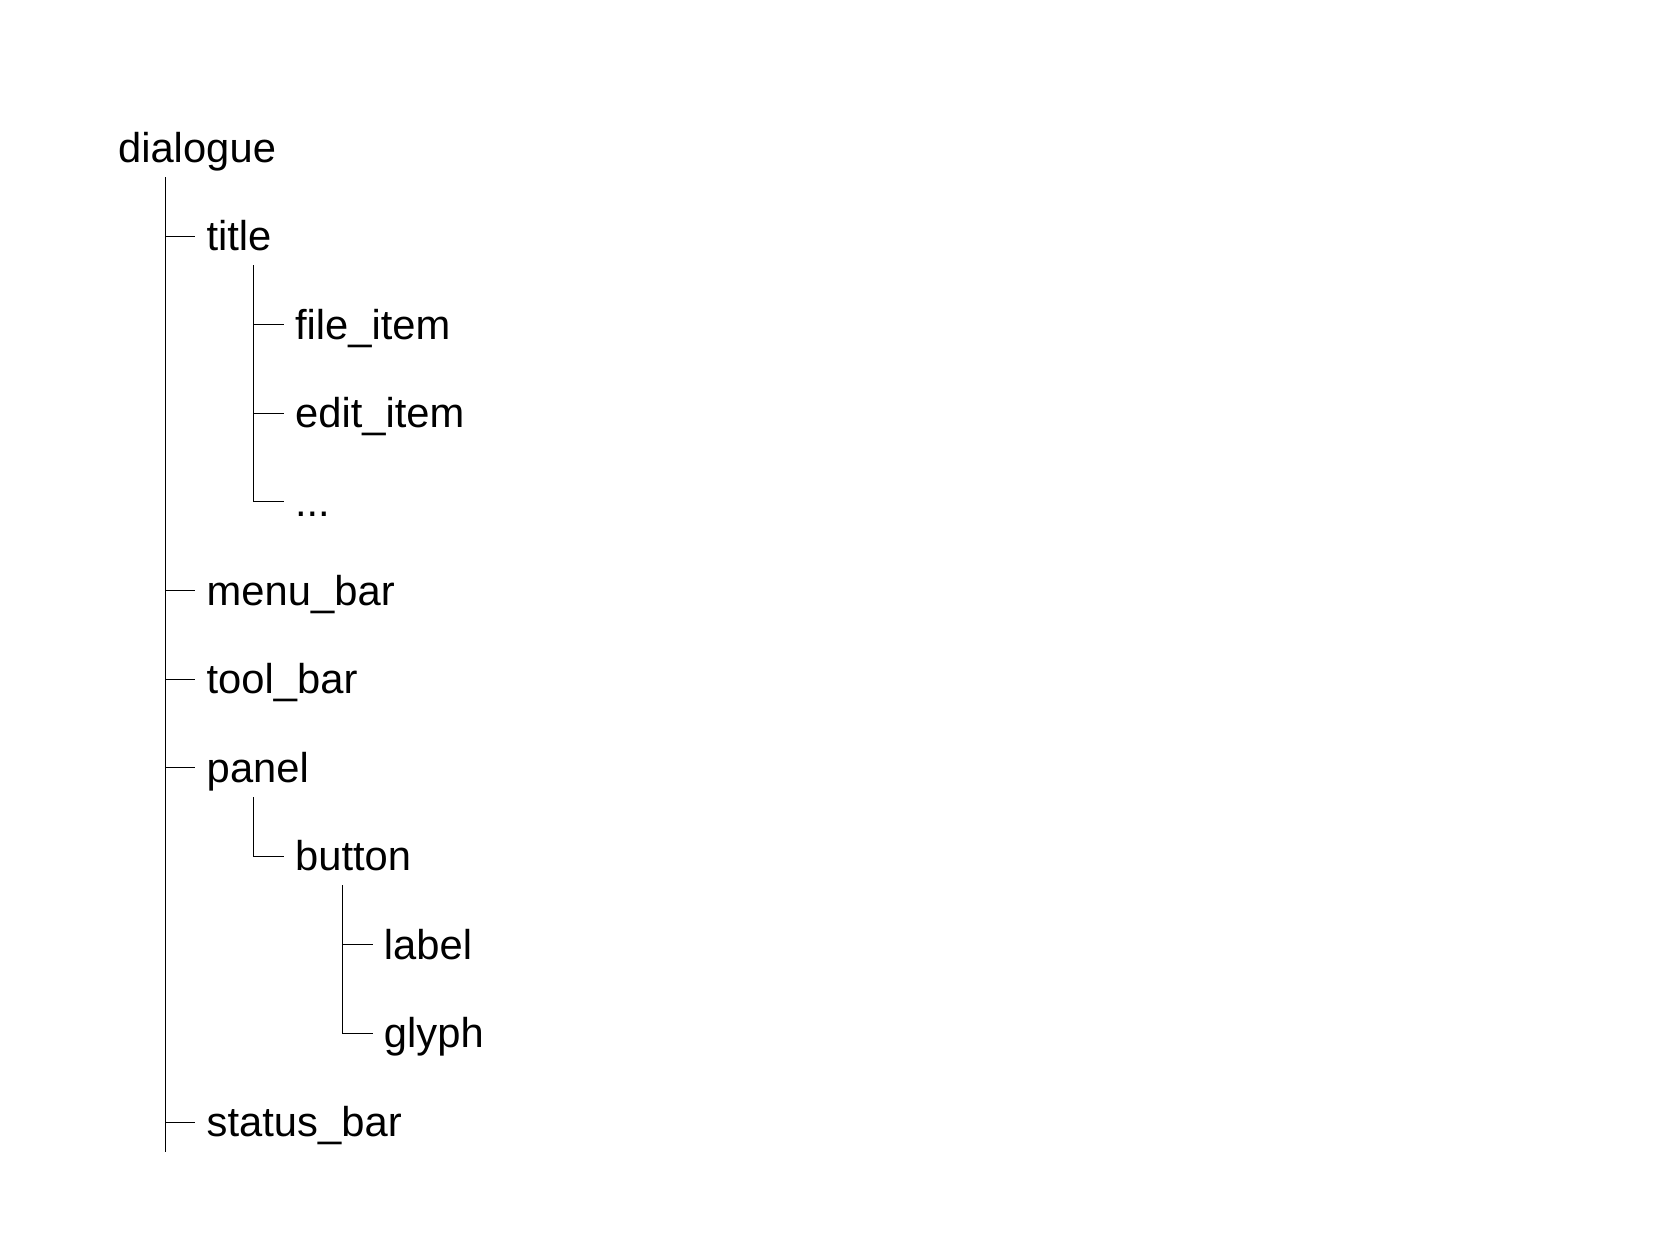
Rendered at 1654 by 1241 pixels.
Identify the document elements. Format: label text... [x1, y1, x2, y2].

text_box title [206, 206, 680, 266]
text_box dialogue [118, 118, 591, 178]
text_box edit_item [295, 383, 768, 443]
text_box glyph [383, 1003, 857, 1063]
text_box label [383, 915, 857, 975]
text_box panel [206, 738, 680, 798]
text_box status_bar [206, 1092, 680, 1152]
text_box menu_bar [206, 561, 680, 621]
text_box ... [295, 472, 768, 532]
text_box file_item [295, 295, 768, 355]
text_box tool_bar [206, 649, 680, 709]
text_box button [295, 826, 768, 886]
